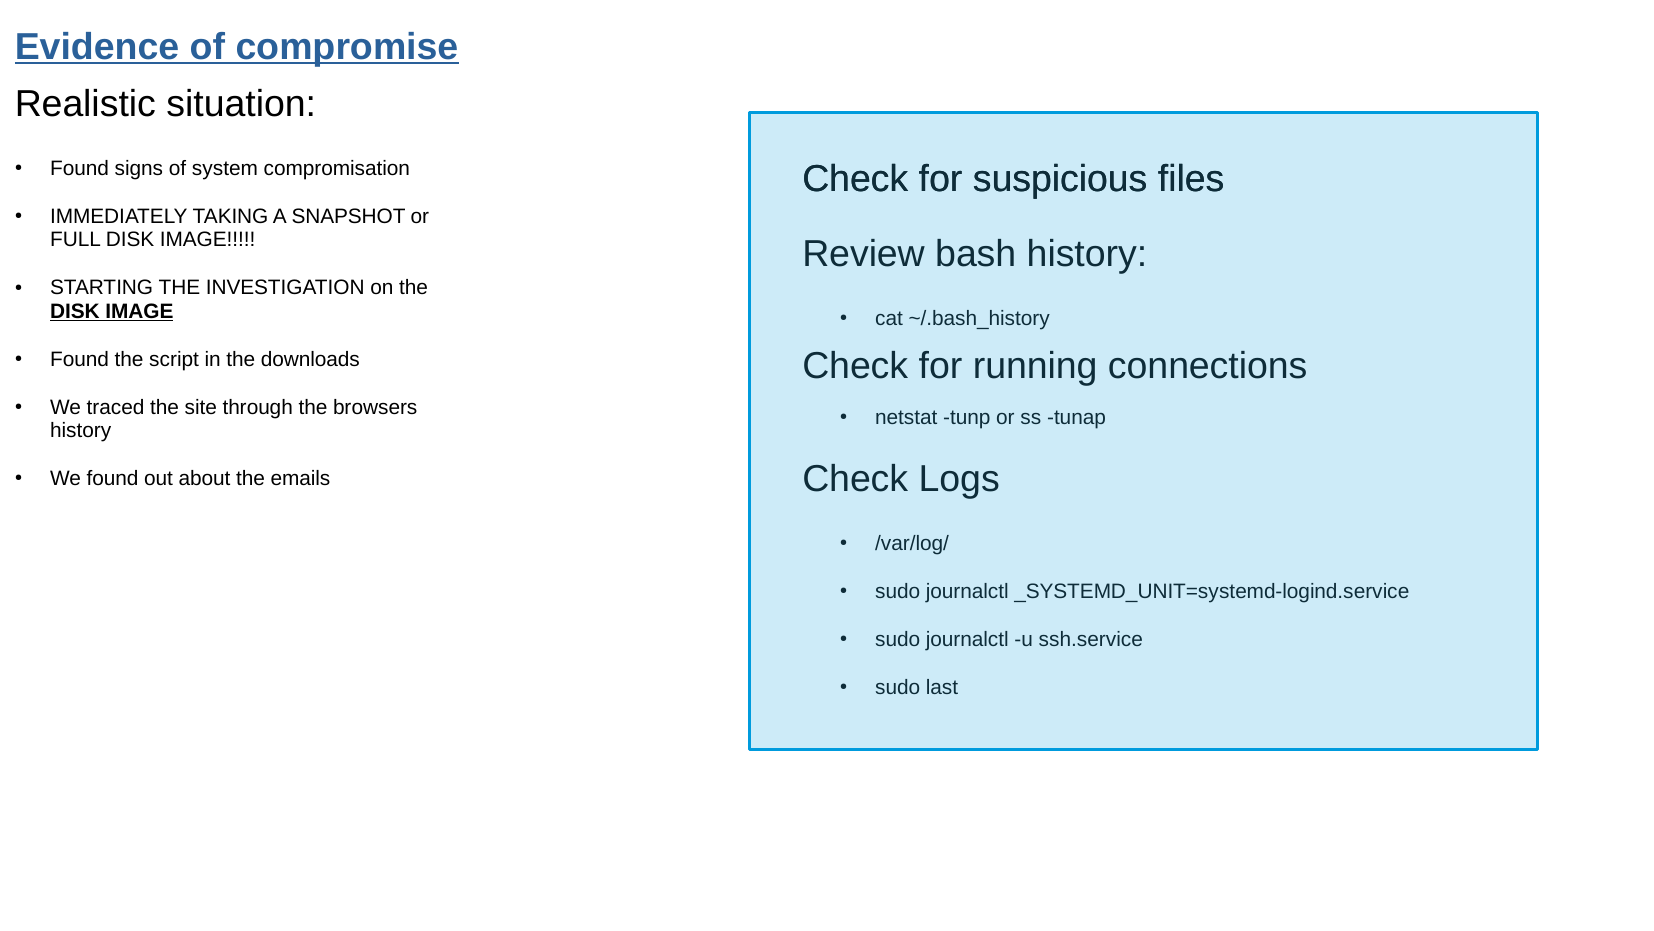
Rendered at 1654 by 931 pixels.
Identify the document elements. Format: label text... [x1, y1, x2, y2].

text_box Evidence of compromise [0, 18, 863, 113]
text_box [749, 112, 1538, 750]
text_box Realistic situation: [0, 75, 488, 151]
text_box Found signs of system compromisation IMMEDIATELY TAKING A SNAPSHOT or FULL DISK IMAGE!!!!! STARTING THE INVESTIGATION on the DISK IMAGE Found the script in the downloads We traced the site through the browsers history We found out about the emails [0, 149, 467, 601]
